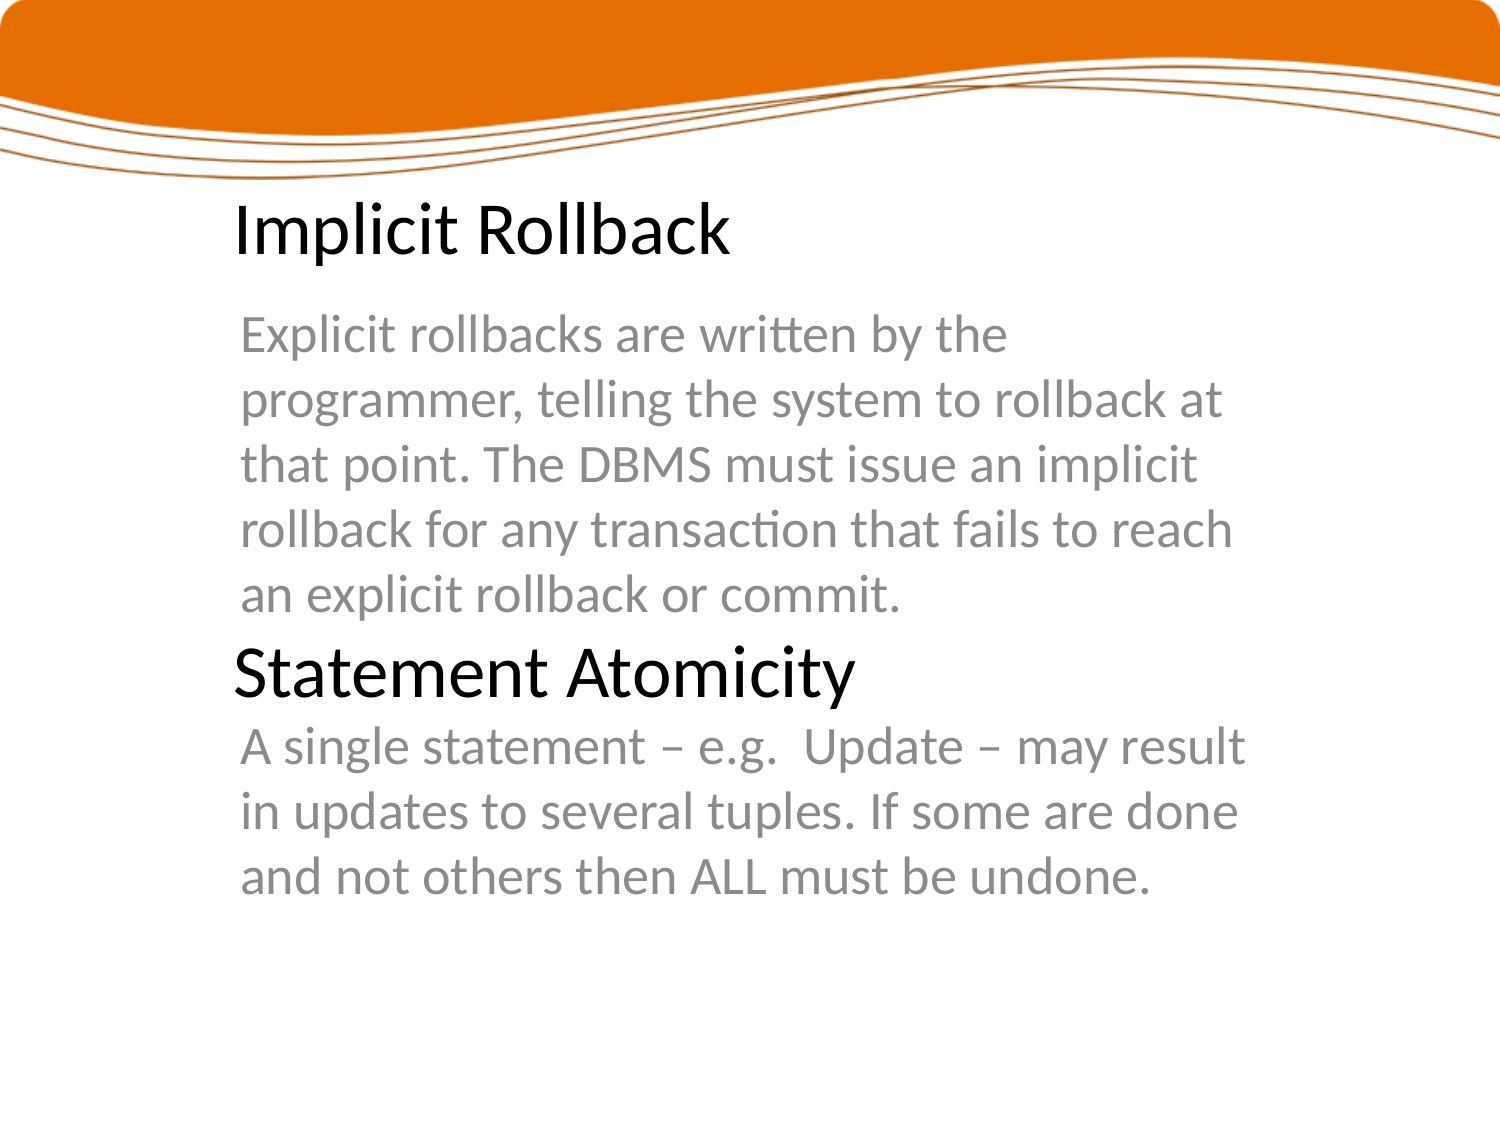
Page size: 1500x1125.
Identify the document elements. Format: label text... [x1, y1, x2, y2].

subtitle Explicit rollbacks are written by the programmer, telling the system to rollback at that point. The DBMS must issue an implicit rollback for any transaction that fails to reach an explicit rollback or commit. A single statement – e.g. Update – may result in updates to several tuples. If some are done and not others then ALL must be undone. [225, 721, 1275, 988]
text_box Statement Atomicity [218, 615, 1282, 721]
subtitle Explicit rollbacks are written by the programmer, telling the system to rollback at that point. The DBMS must issue an implicit rollback for any transaction that fails to reach an explicit rollback or commit. A single statement – e.g. Update – may result in updates to several tuples. If some are done and not others then ALL must be undone. [225, 290, 1275, 615]
text_box Implicit Rollback [218, 172, 1282, 278]
picture [0, 0, 1500, 180]
